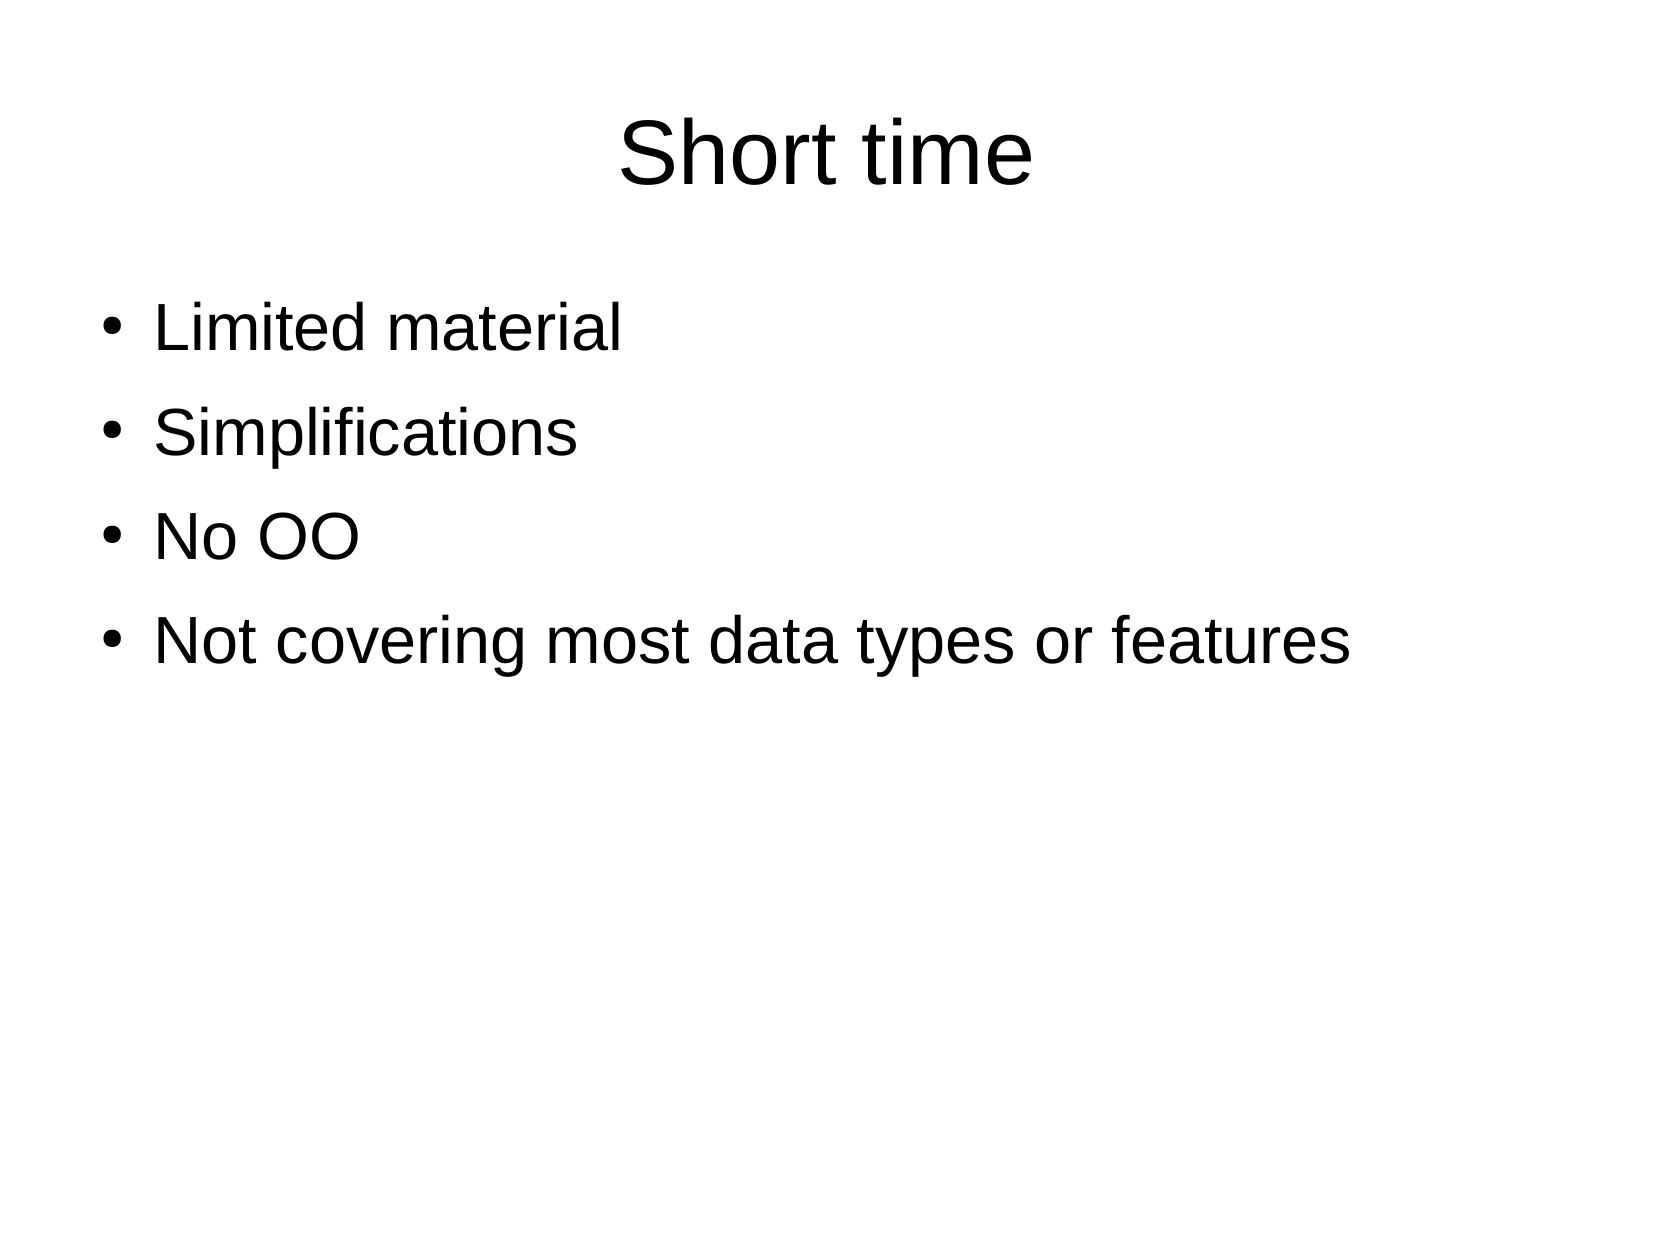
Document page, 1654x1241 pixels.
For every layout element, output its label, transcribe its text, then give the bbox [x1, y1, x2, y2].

title Short time [82, 49, 1571, 257]
list Limited material Simplifications No OO Not covering most data types or features [82, 290, 1571, 1109]
